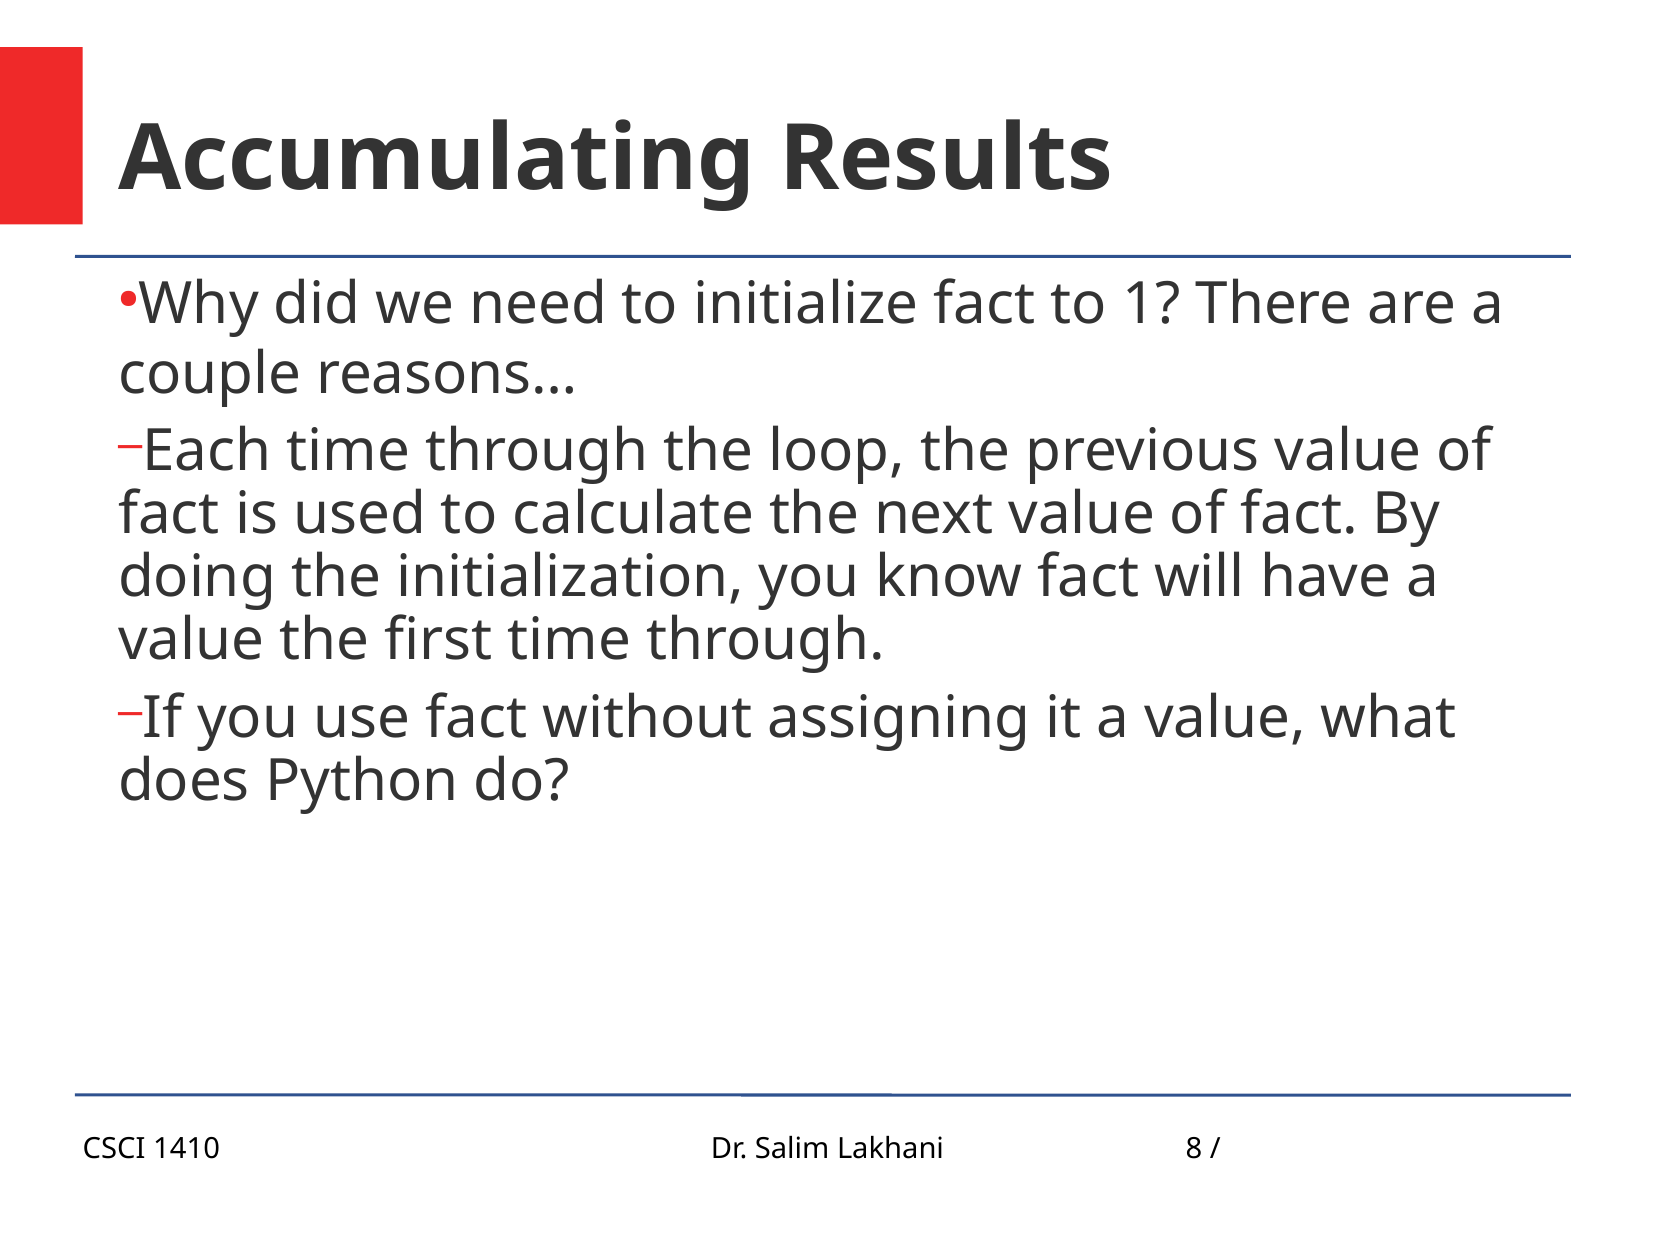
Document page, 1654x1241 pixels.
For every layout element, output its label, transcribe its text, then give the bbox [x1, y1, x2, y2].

text_box / [1185, 1129, 1571, 1216]
text_box Dr. Salim Lakhani [565, 1129, 1090, 1216]
title Accumulating Results [118, 49, 1571, 257]
list Why did we need to initialize fact to 1? There are a couple reasons… Each time through the loop, the previous value of fact is used to calculate the next value of fact. By doing the initialization, you know fact will have a value the first time through. If you use fact without assigning it a value, what does Python do? [118, 265, 1536, 1081]
text_box CSCI 1410 [82, 1129, 468, 1216]
